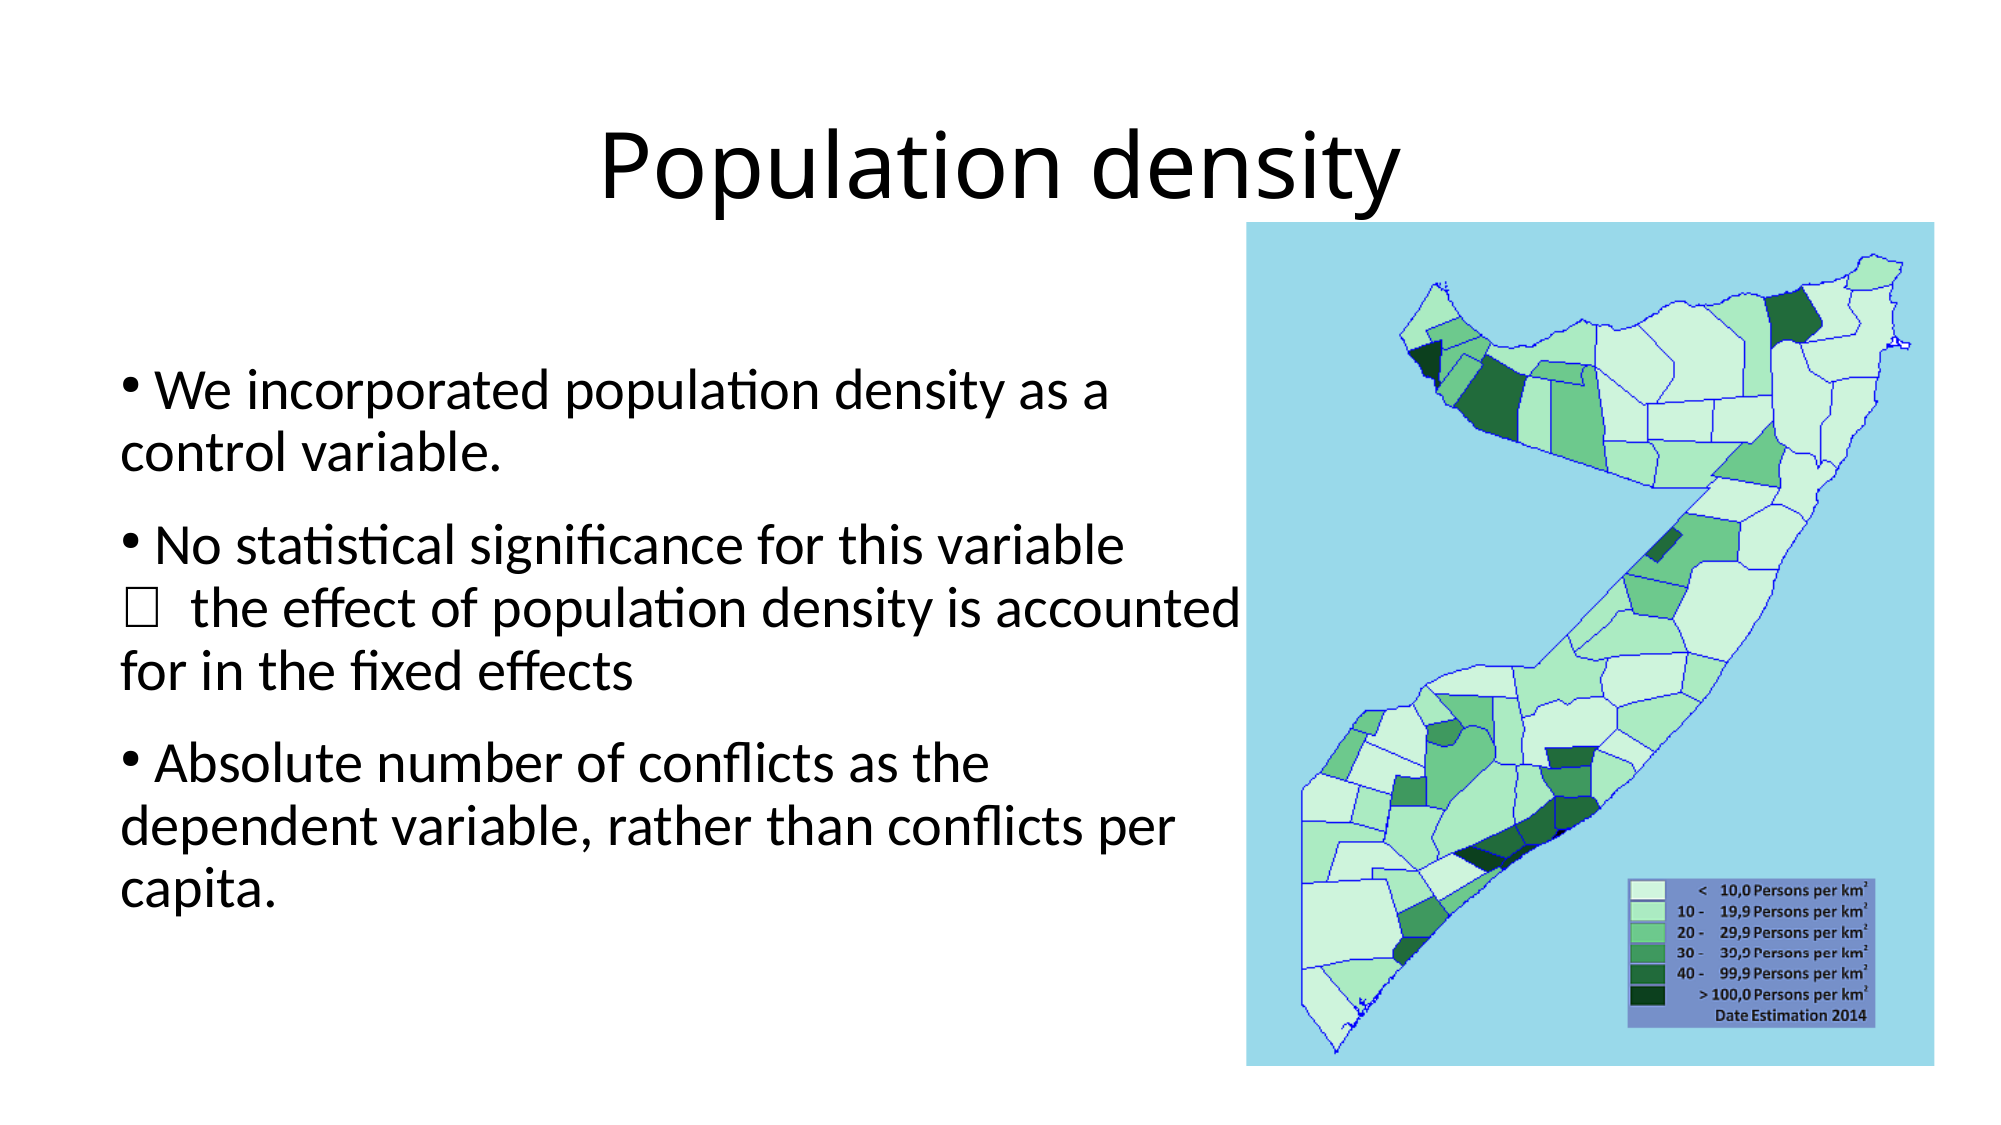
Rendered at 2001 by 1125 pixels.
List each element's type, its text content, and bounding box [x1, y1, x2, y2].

list We incorporated population density as a control variable. No statistical significance for this variable  the effect of population density is accounted for in the fixed effects Absolute number of conflicts as the dependent variable, rather than conflicts per capita. [105, 351, 1246, 966]
picture [1246, 222, 1935, 1066]
title Population density [137, 59, 1863, 278]
